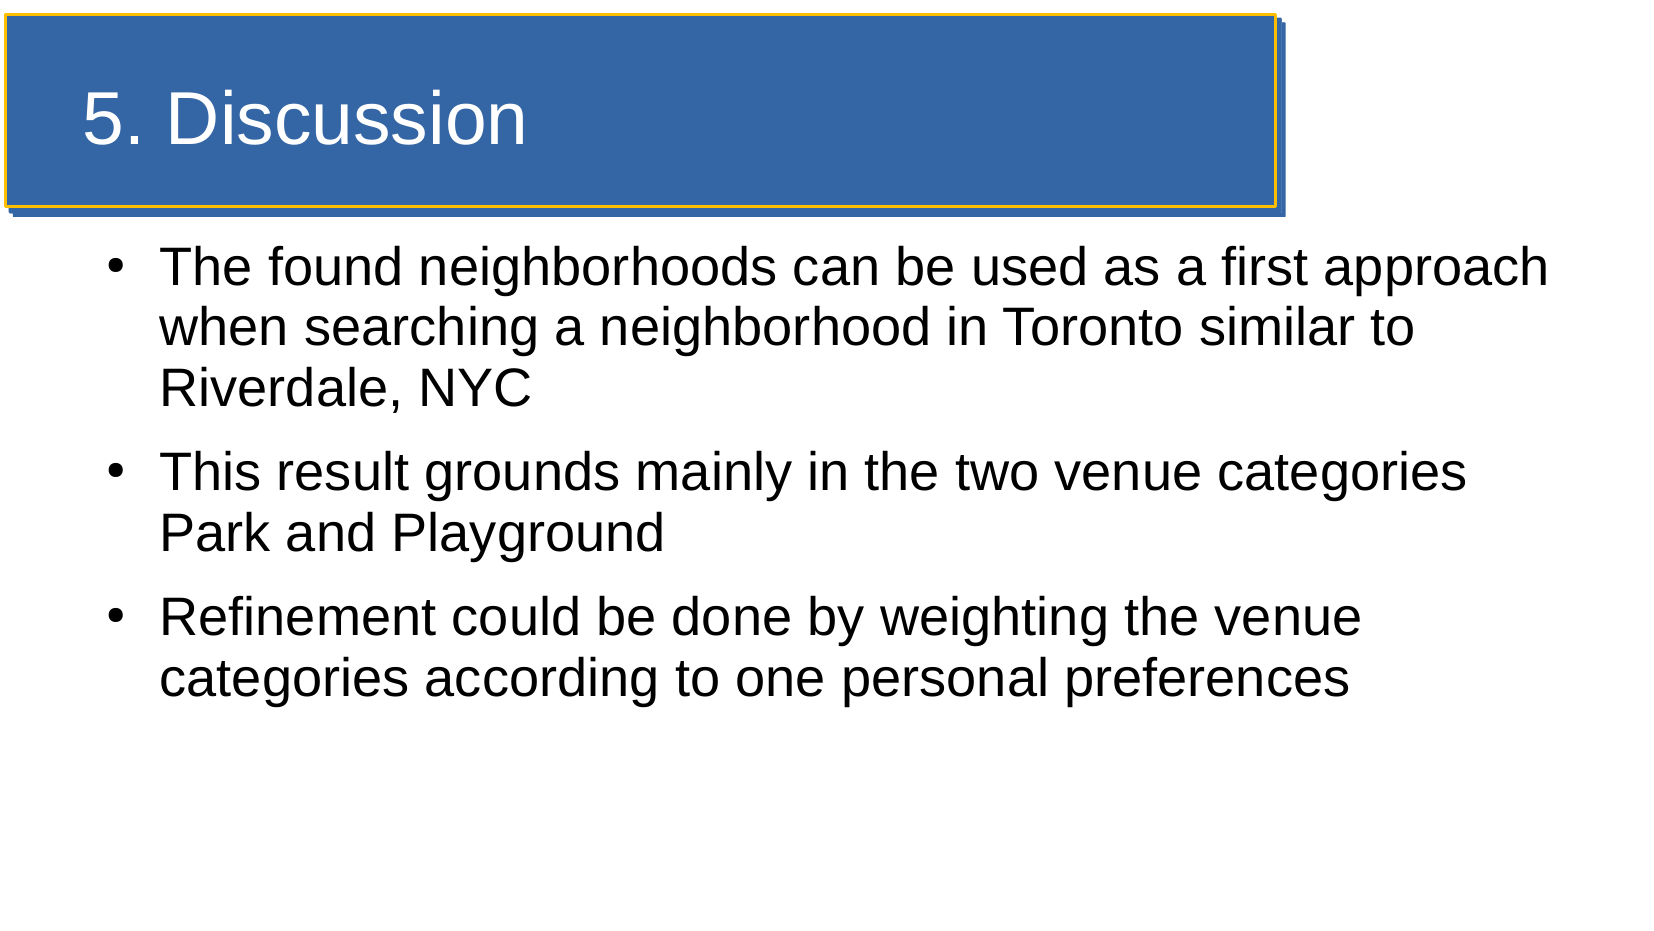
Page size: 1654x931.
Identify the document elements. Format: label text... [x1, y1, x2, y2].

list The found neighborhoods can be used as a first approach when searching a neighborhood in Toronto similar to Riverdale, NYC This result grounds mainly in the two venue categories Park and Playground Refinement could be done by weighting the venue categories according to one personal preferences [88, 236, 1565, 798]
title 5. Discussion [82, 44, 1235, 192]
